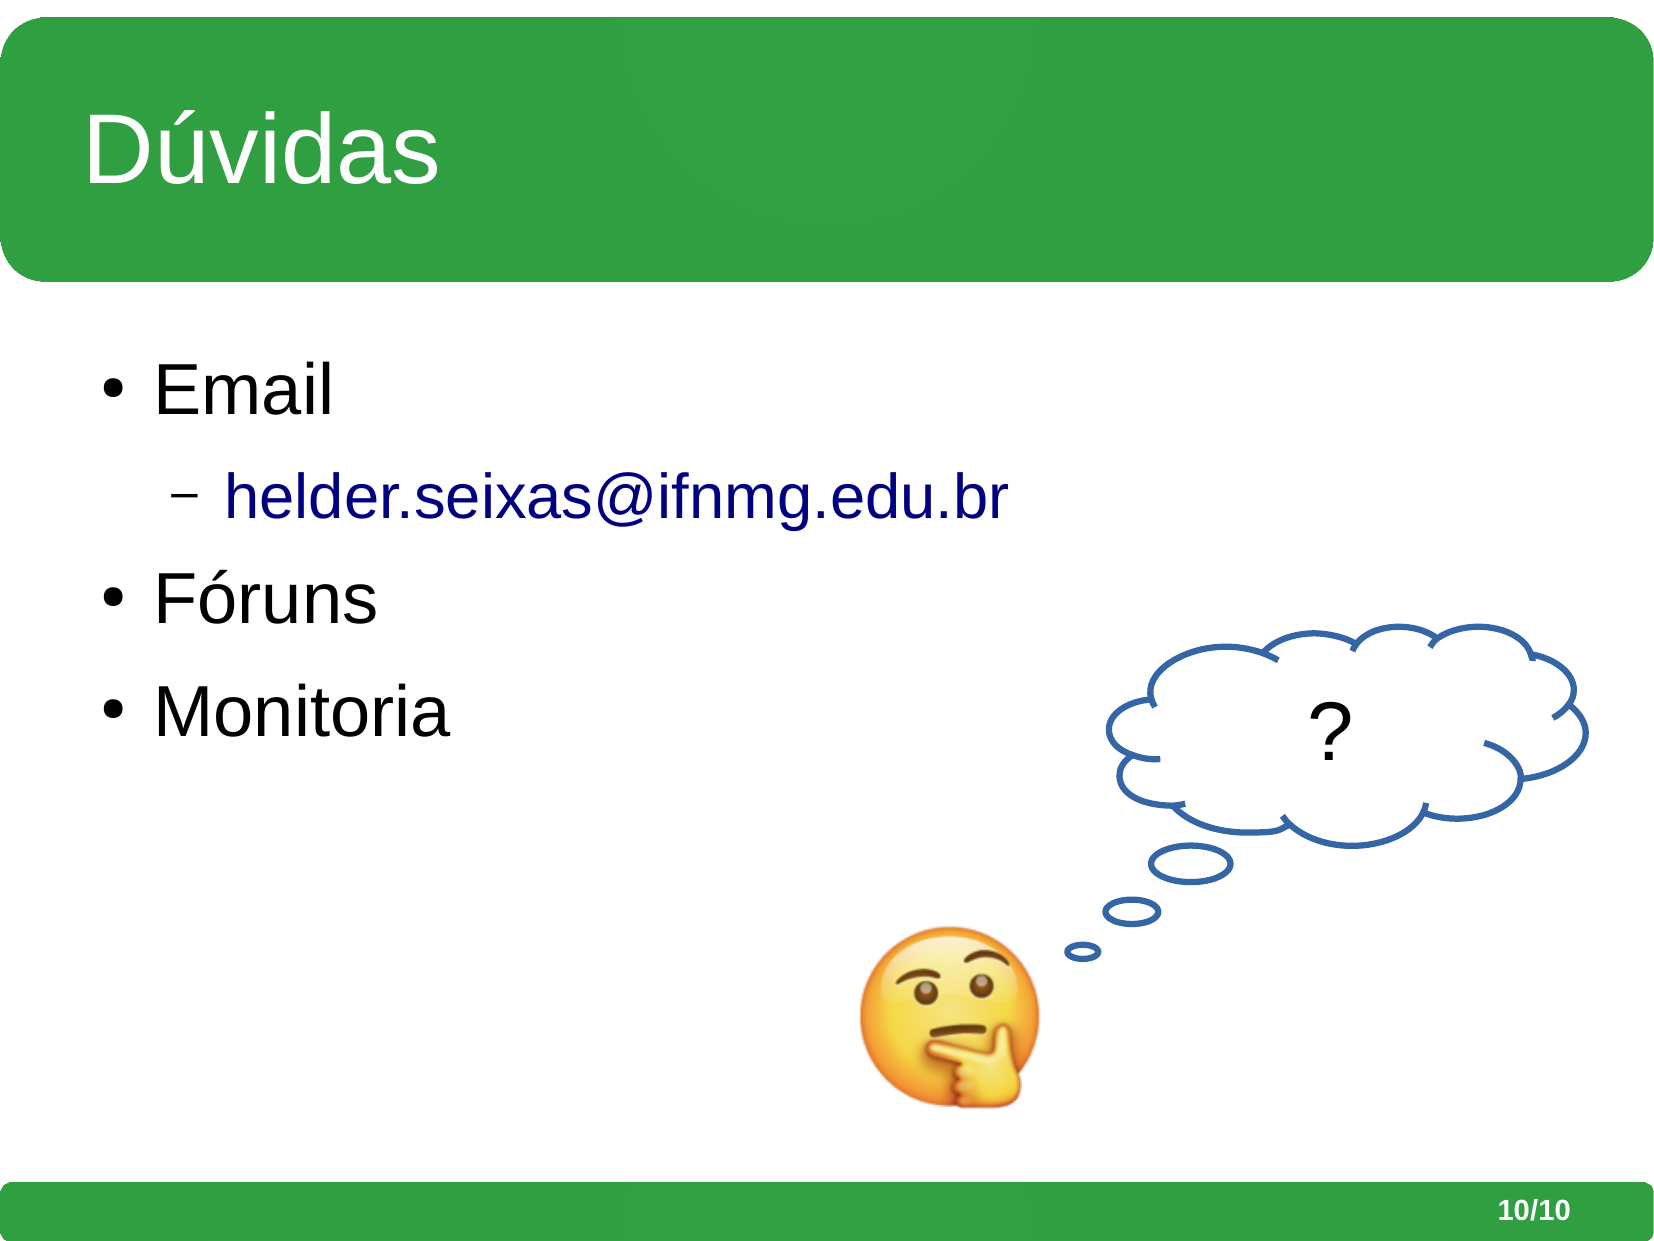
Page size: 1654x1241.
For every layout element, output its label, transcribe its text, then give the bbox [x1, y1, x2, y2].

text_box ? [1134, 899, 1159, 924]
list Email helder.seixas@ifnmg.edu.br Fóruns Monitoria [82, 349, 1134, 1069]
text_box ? [1151, 845, 1231, 883]
text_box ? [1134, 626, 1586, 846]
picture [856, 1069, 1044, 1110]
title Dúvidas [82, 47, 1571, 252]
